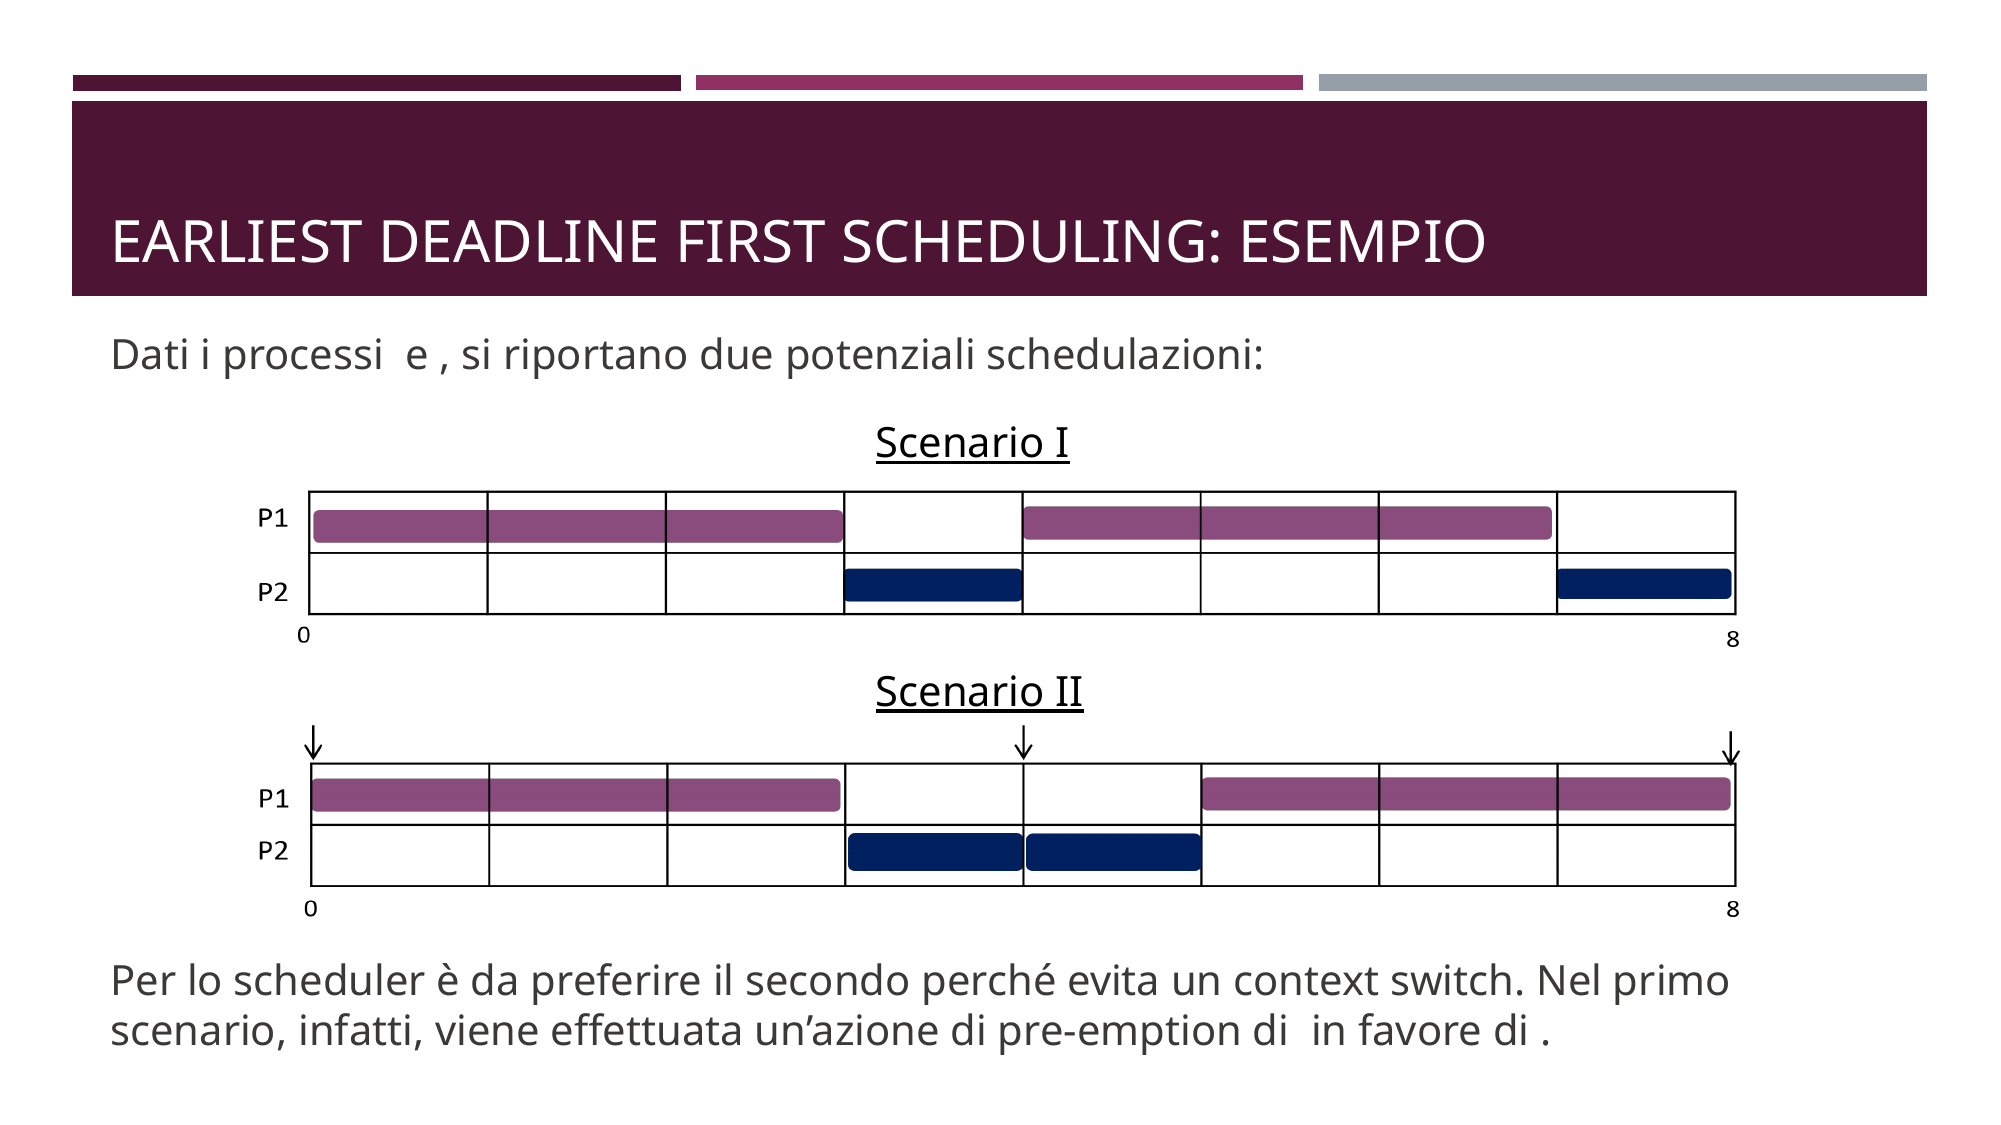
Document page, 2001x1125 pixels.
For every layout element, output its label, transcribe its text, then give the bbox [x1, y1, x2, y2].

text_box Dati i processi e , si riportano due potenziali schedulazioni: [95, 320, 1905, 387]
text_box Scenario II [860, 657, 1138, 723]
title Earliest deadline first scheduling: esempio [95, 115, 1905, 282]
text_box Per lo scheduler è da preferire il secondo perché evita un context switch. Nel primo scenario, infatti, viene effettuata un’azione di pre-emption di in favore di . [95, 946, 1905, 1063]
picture [238, 490, 1760, 658]
text_box Scenario I [860, 408, 1138, 475]
picture [238, 725, 1760, 921]
